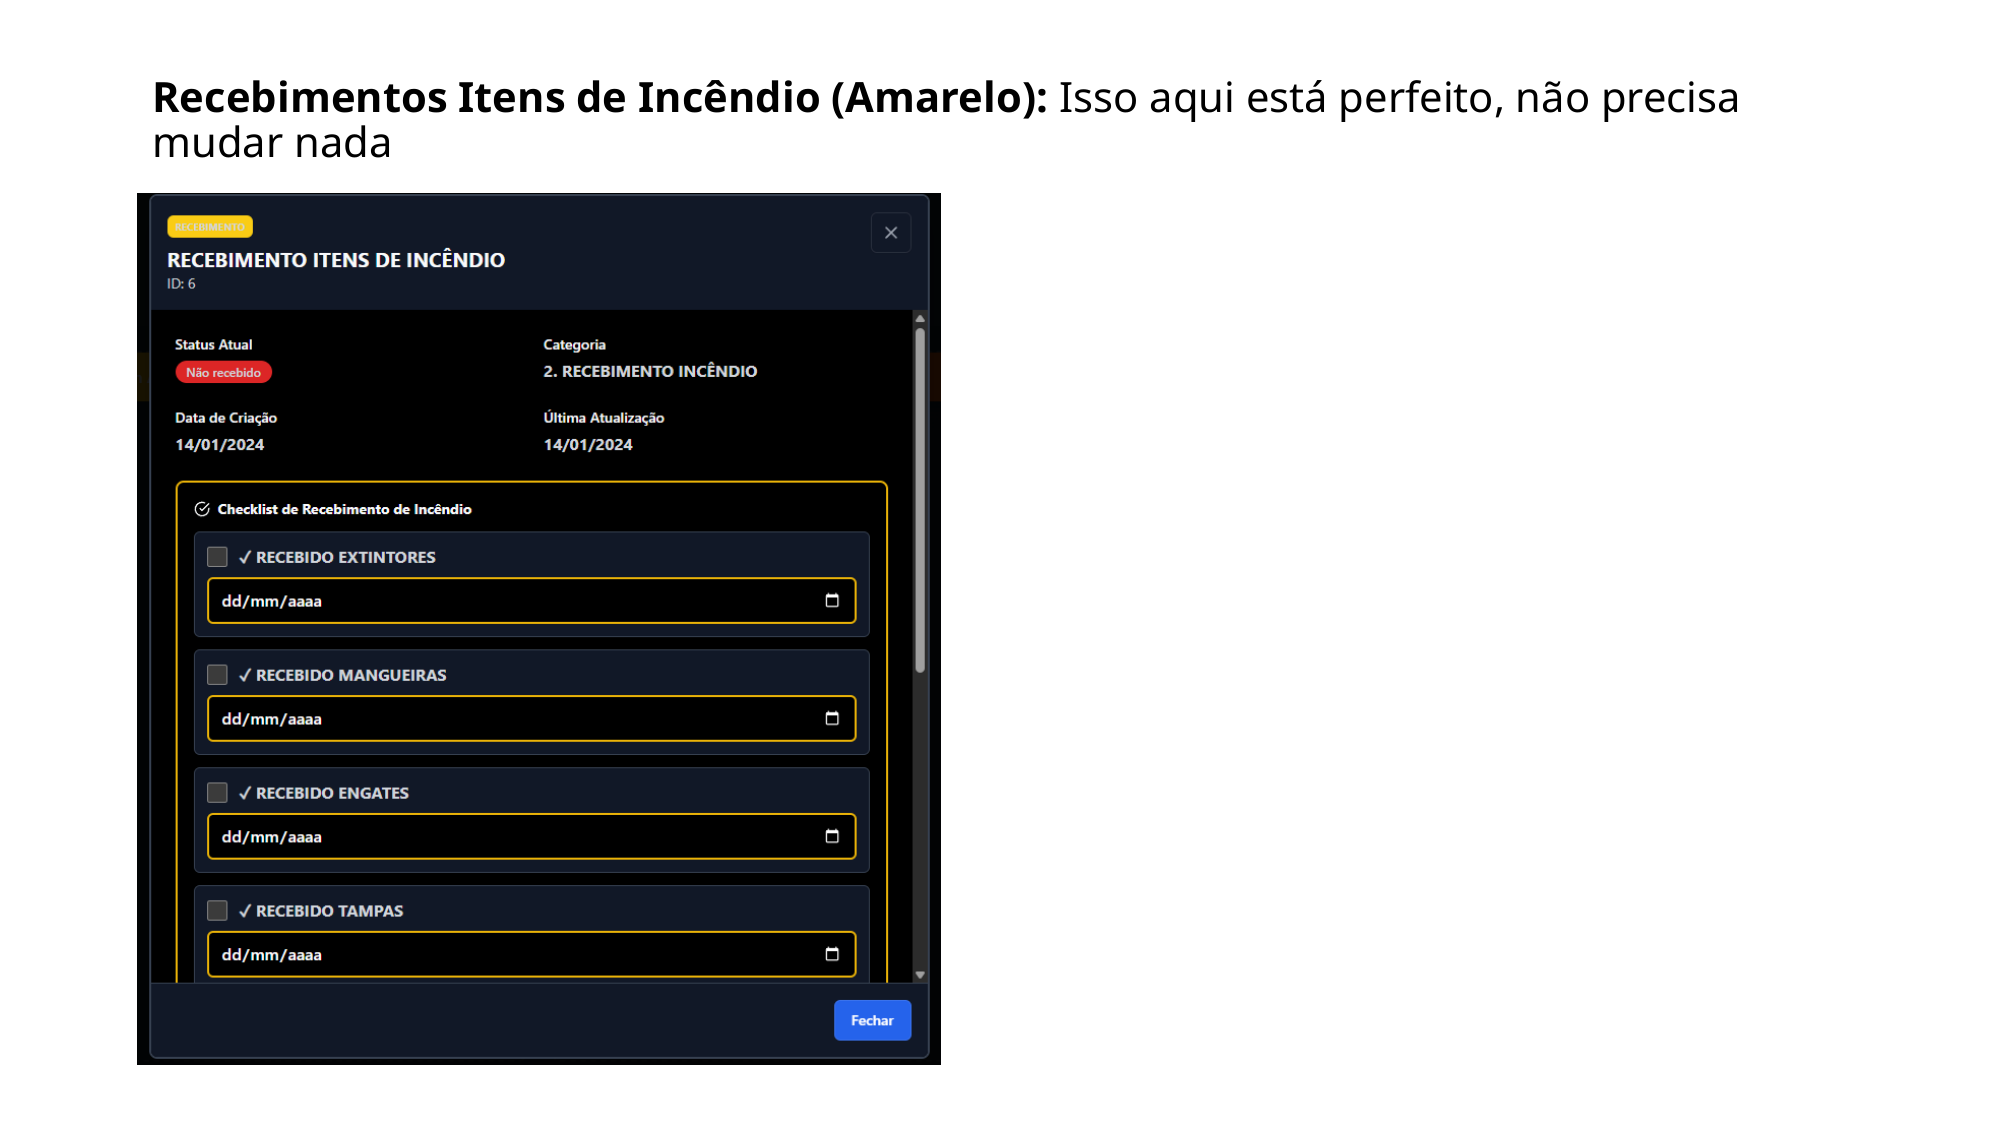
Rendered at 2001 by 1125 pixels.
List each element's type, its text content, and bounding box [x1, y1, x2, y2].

title Recebimentos Itens de Incêndio (Amarelo): Isso aqui está perfeito, não precisa mudar nada [137, 49, 1863, 194]
picture [137, 193, 941, 1065]
